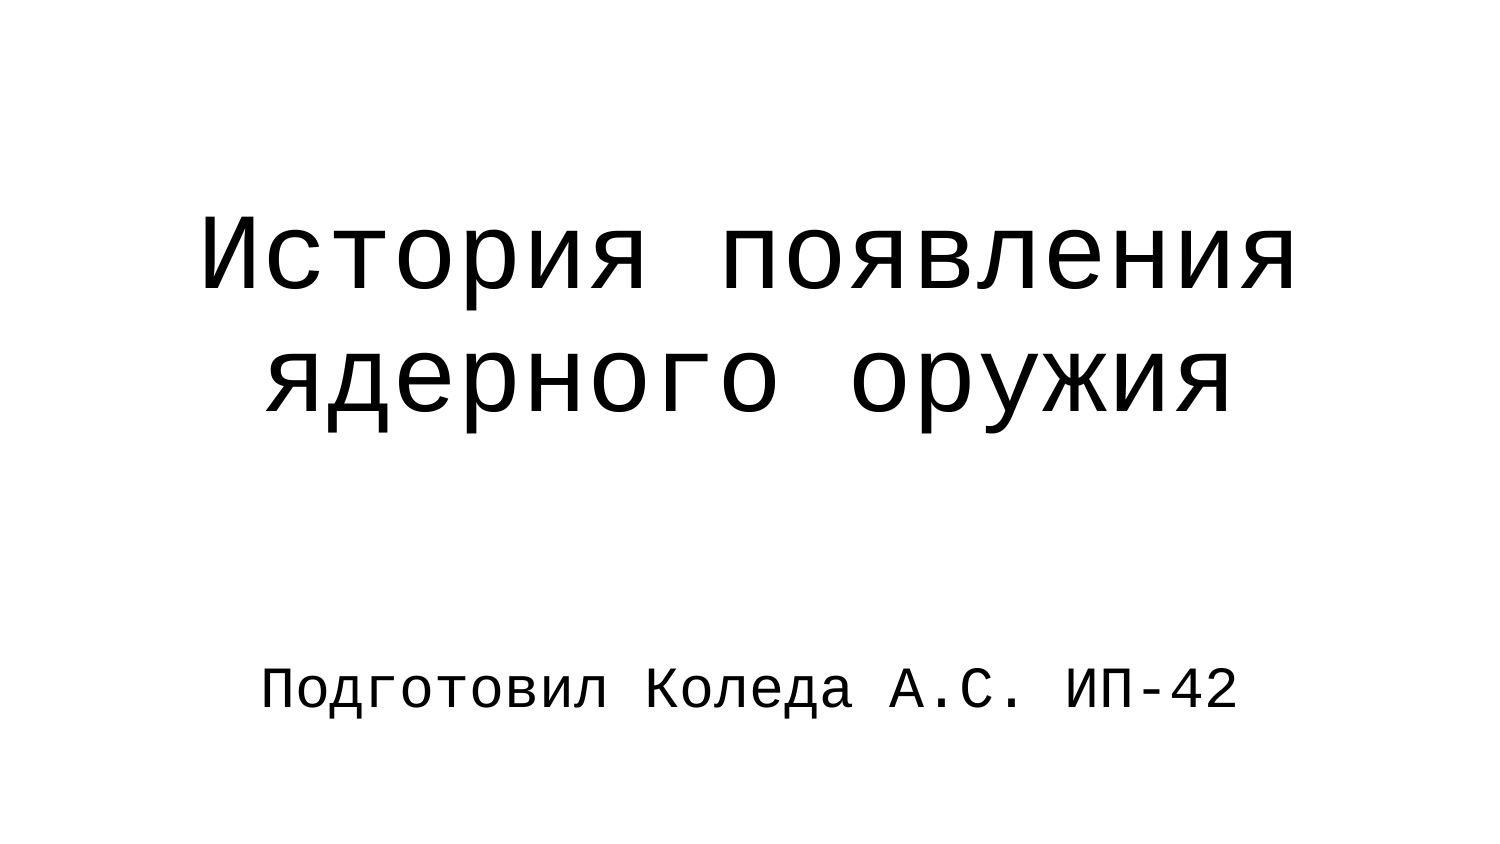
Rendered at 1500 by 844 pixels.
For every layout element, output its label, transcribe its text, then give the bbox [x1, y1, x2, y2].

title История появления ядерного оружия [51, 122, 1449, 459]
subtitle Подготовил Коледа А.С. ИП-42 [51, 644, 1449, 775]
